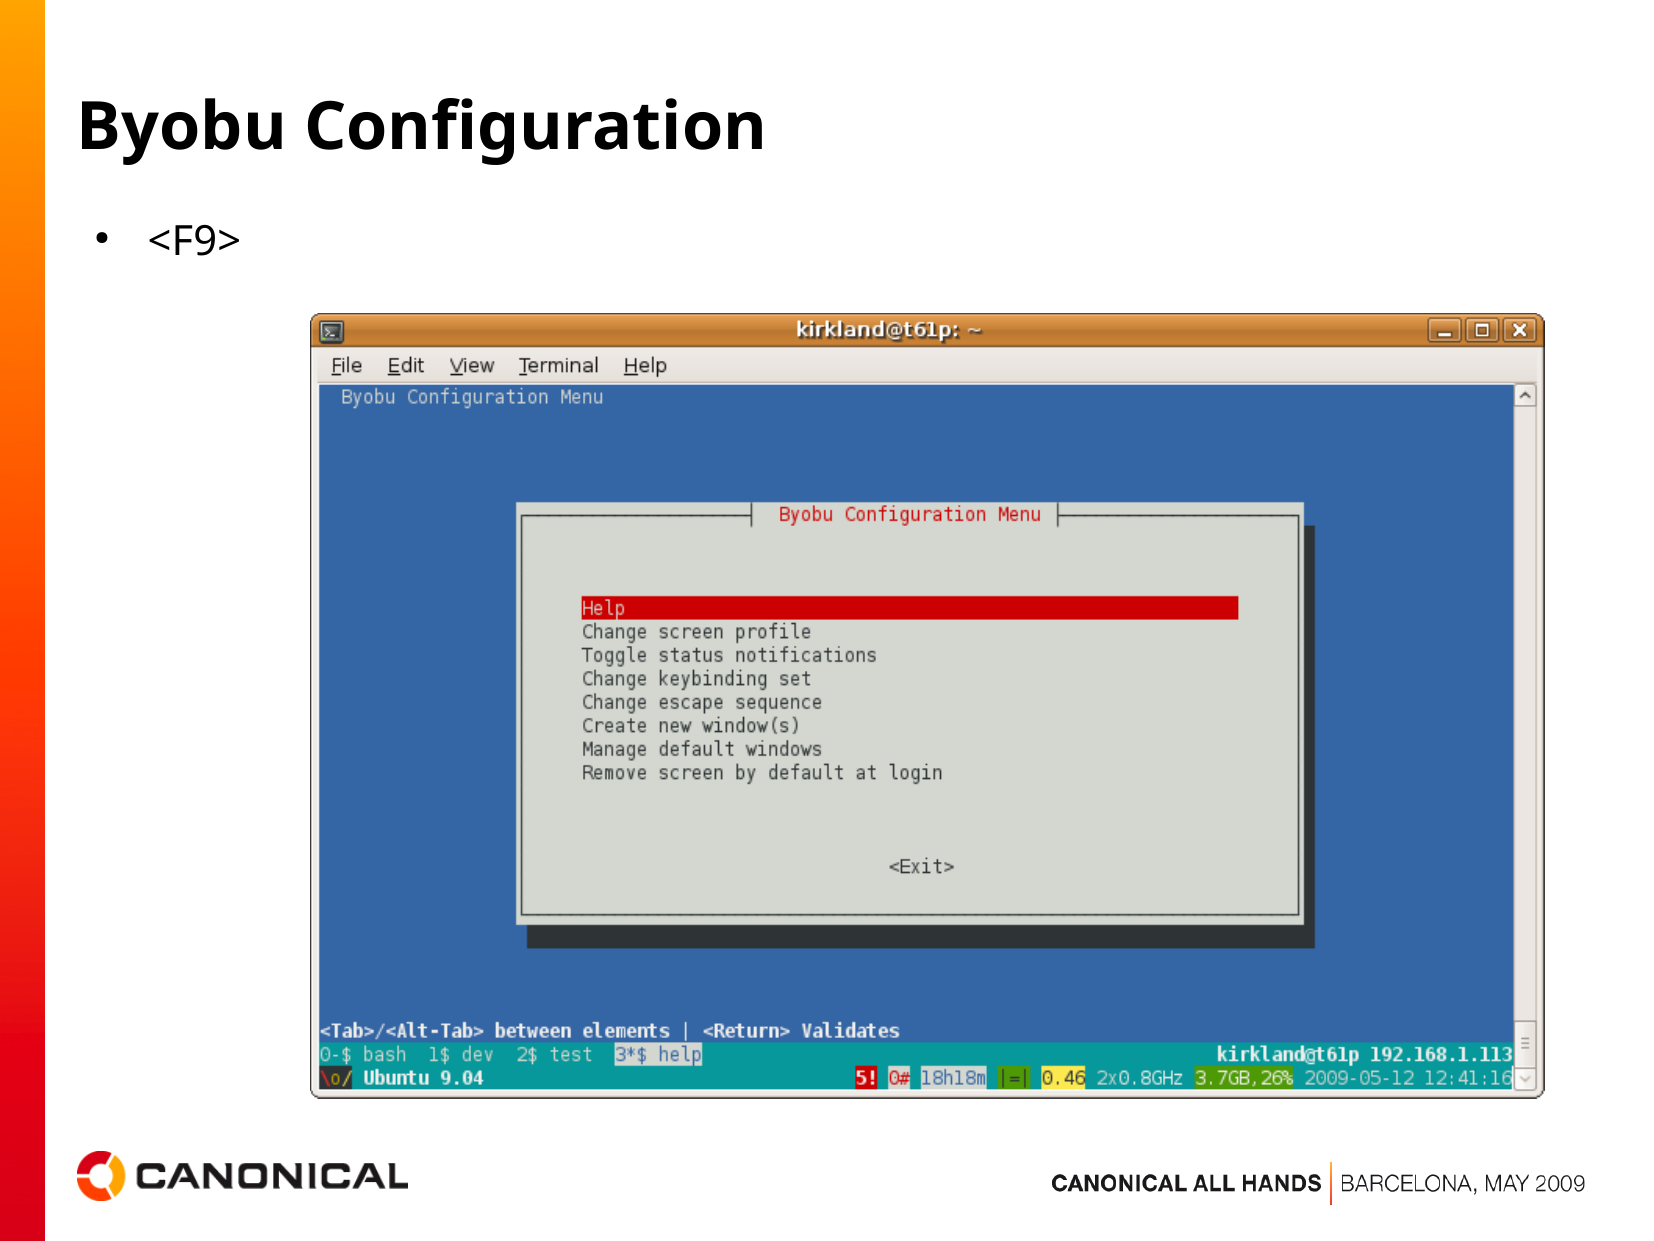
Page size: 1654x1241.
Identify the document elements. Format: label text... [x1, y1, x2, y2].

picture [0, 0, 45, 1241]
picture [77, 1151, 408, 1201]
list <F9> [76, 210, 477, 339]
title Byobu Configuration [76, 48, 1589, 200]
picture [1051, 1162, 1585, 1205]
picture [310, 313, 1545, 1099]
